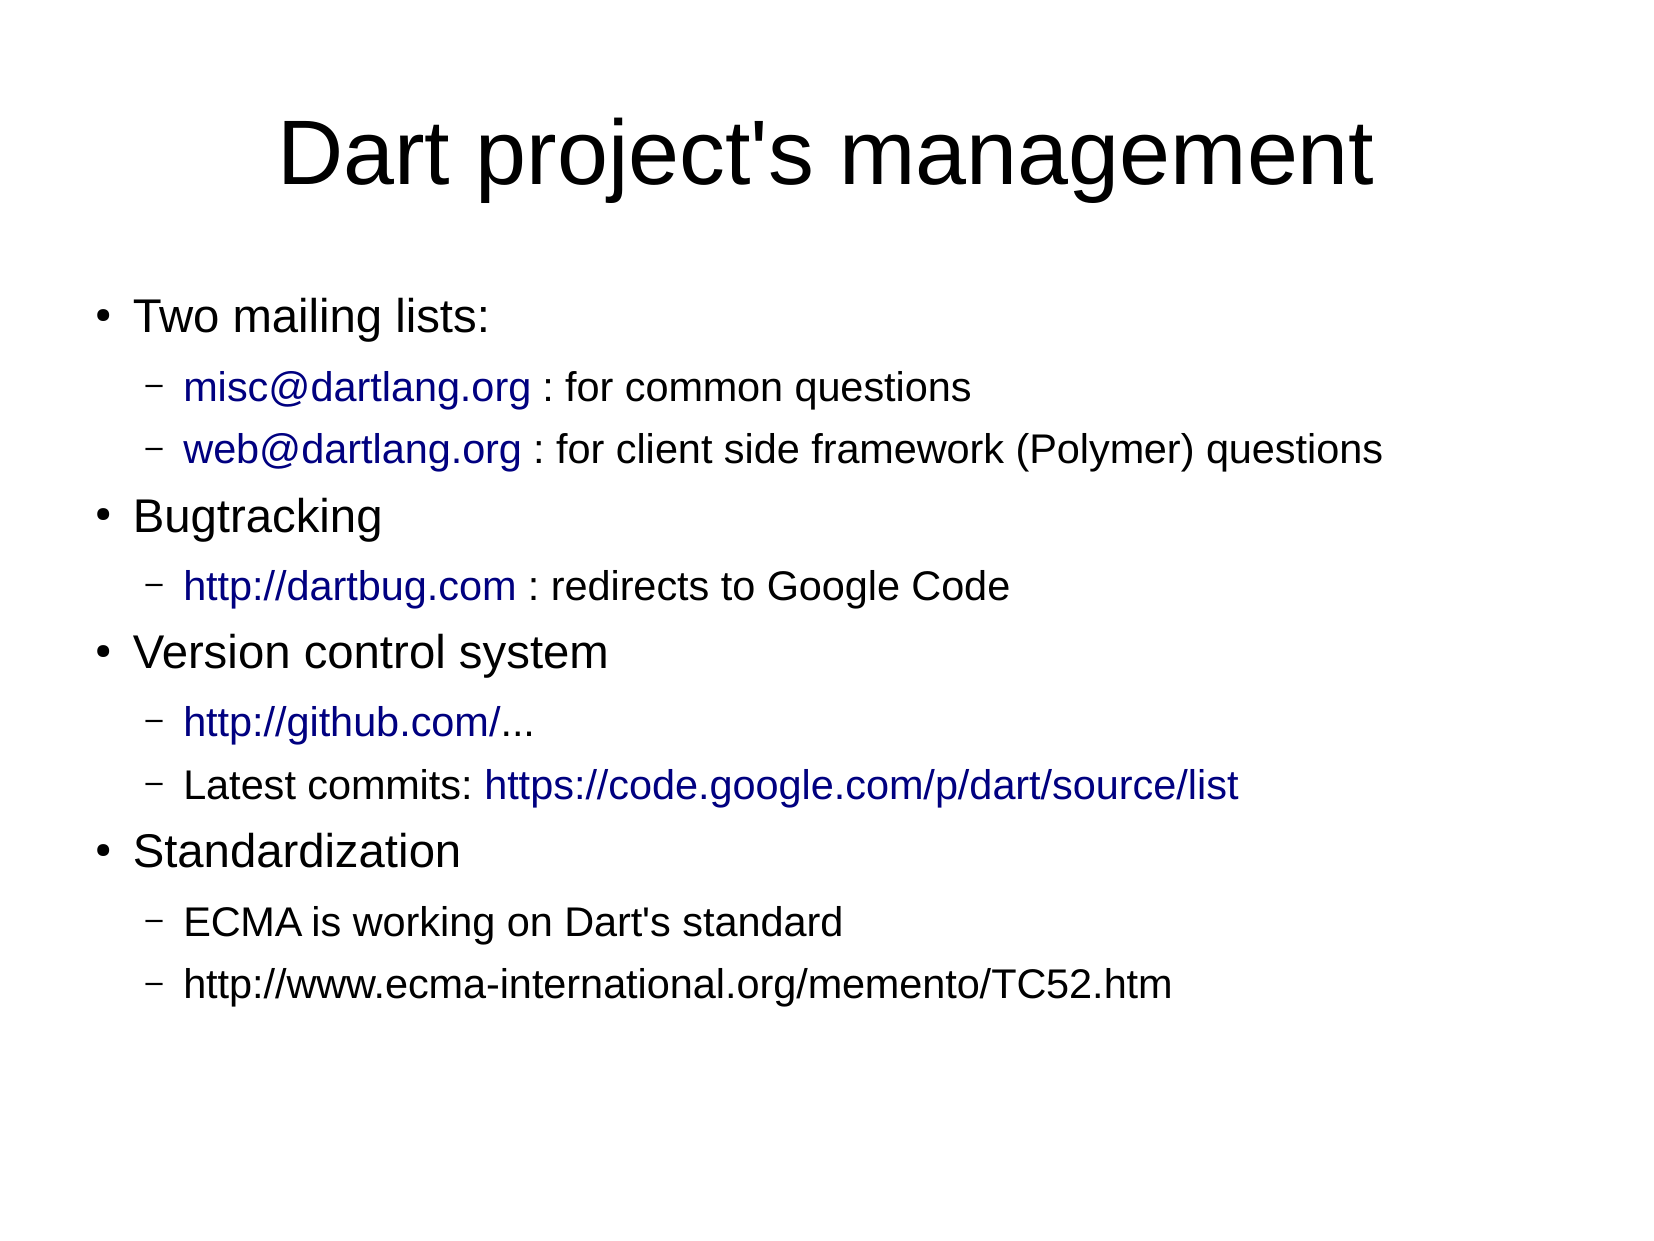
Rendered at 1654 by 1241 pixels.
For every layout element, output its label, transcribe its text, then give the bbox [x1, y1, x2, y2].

title Dart project's management [82, 49, 1571, 257]
list Two mailing lists: misc@dartlang.org : for common questions web@dartlang.org : for client side framework (Polymer) questions Bugtracking http://dartbug.com : redirects to Google Code Version control system http://github.com/... Latest commits: https://code.google.com/p/dart/source/list Standardization ECMA is working on Dart's standard http://www.ecma-international.org/memento/TC52.htm [82, 290, 1571, 1010]
